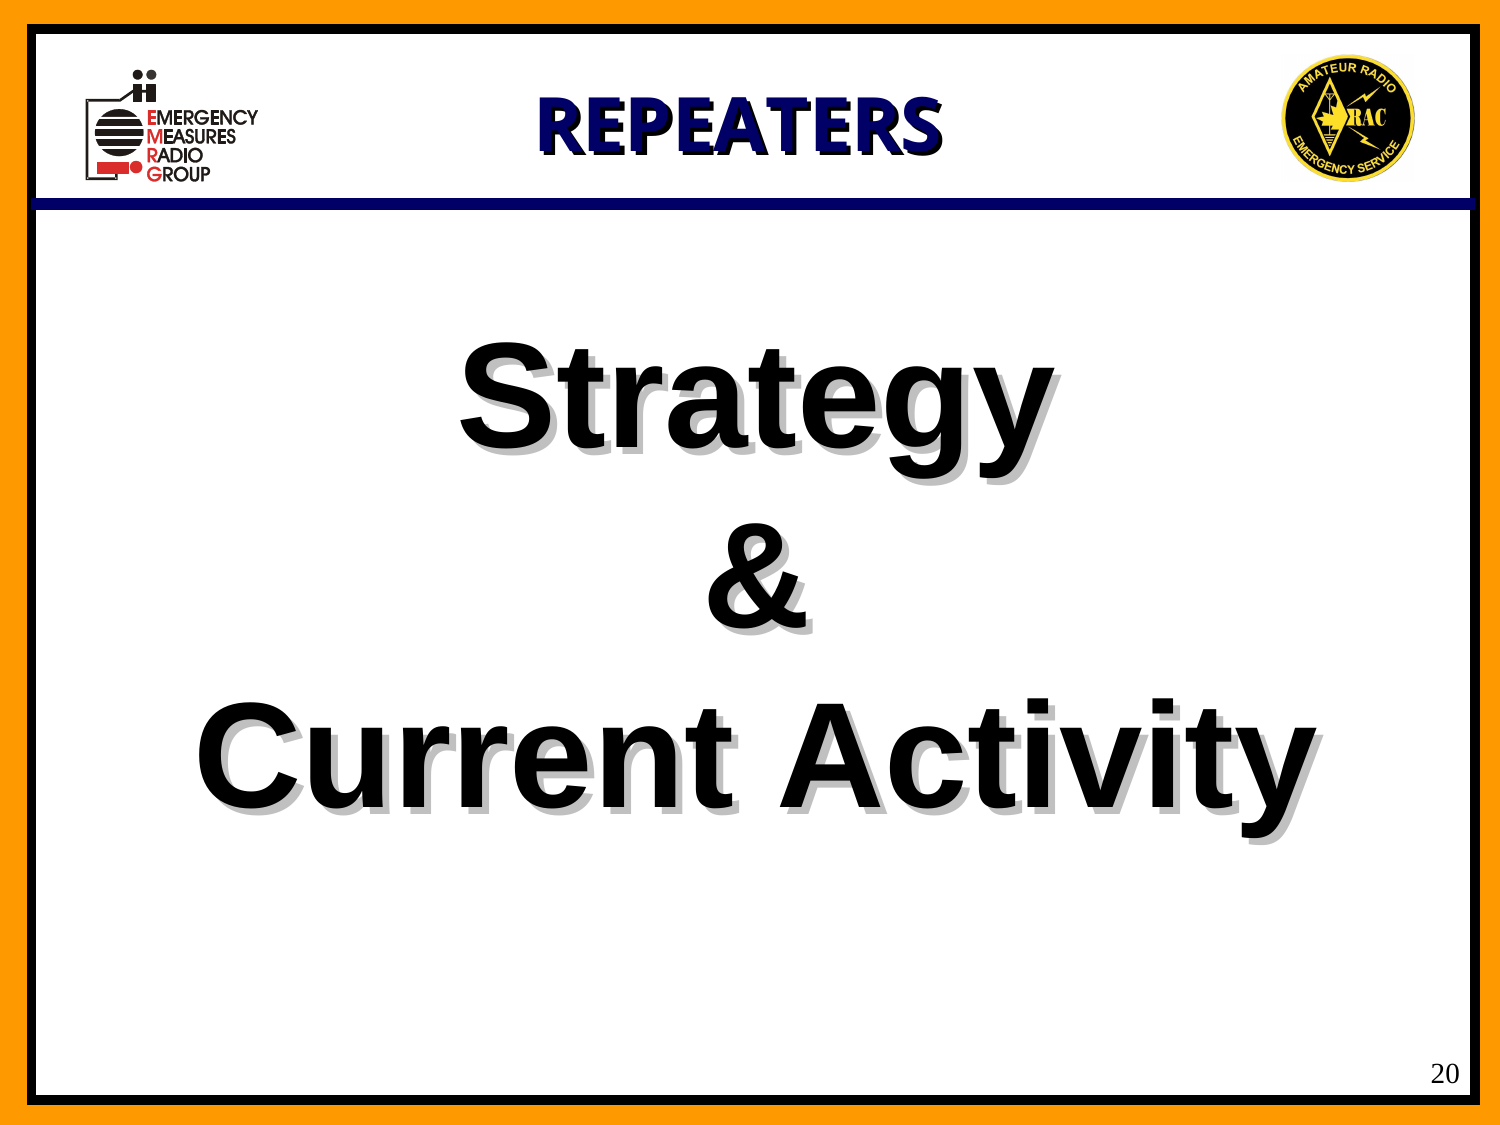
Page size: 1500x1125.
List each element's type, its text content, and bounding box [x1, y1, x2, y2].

text_box REPEATERS [251, 68, 1225, 174]
text_box Strategy & Current Activity [178, 290, 1335, 846]
picture [1281, 54, 1415, 182]
